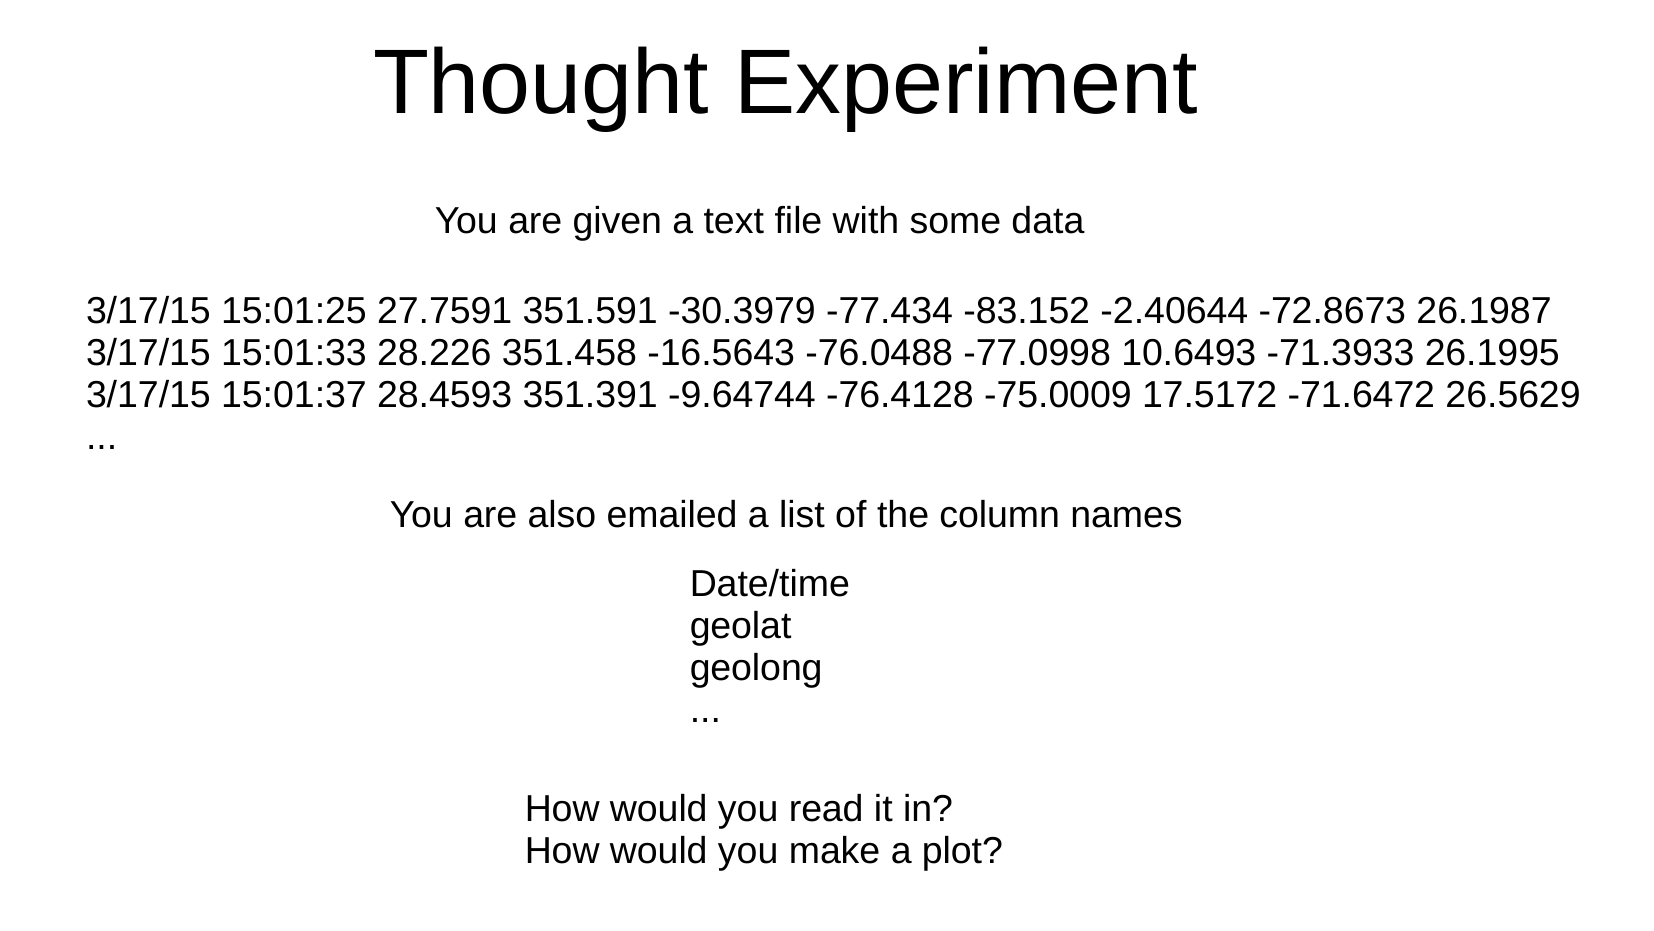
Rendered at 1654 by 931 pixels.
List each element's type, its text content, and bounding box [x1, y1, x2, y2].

text_box 3/17/15 15:01:25 27.7591 351.591 -30.3979 -77.434 -83.152 -2.40644 -72.8673 26.1987 3/17/15 15:01:33 28.226 351.458 -16.5643 -76.0488 -77.0998 10.6493 -71.3933 26.1995 3/17/15 15:01:37 28.4593 351.391 -9.64744 -76.4128 -75.0009 17.5172 -71.6472 26.5629 ... [71, 282, 1606, 507]
text_box You are given a text file with some data [420, 192, 1516, 250]
text_box How would you read it in? How would you make a plot? [510, 780, 1066, 921]
text_box You are also emailed a list of the column names [375, 486, 1276, 586]
title Thought Experiment [42, 3, 1531, 160]
text_box Date/time geolat geolong ... [675, 555, 1408, 931]
